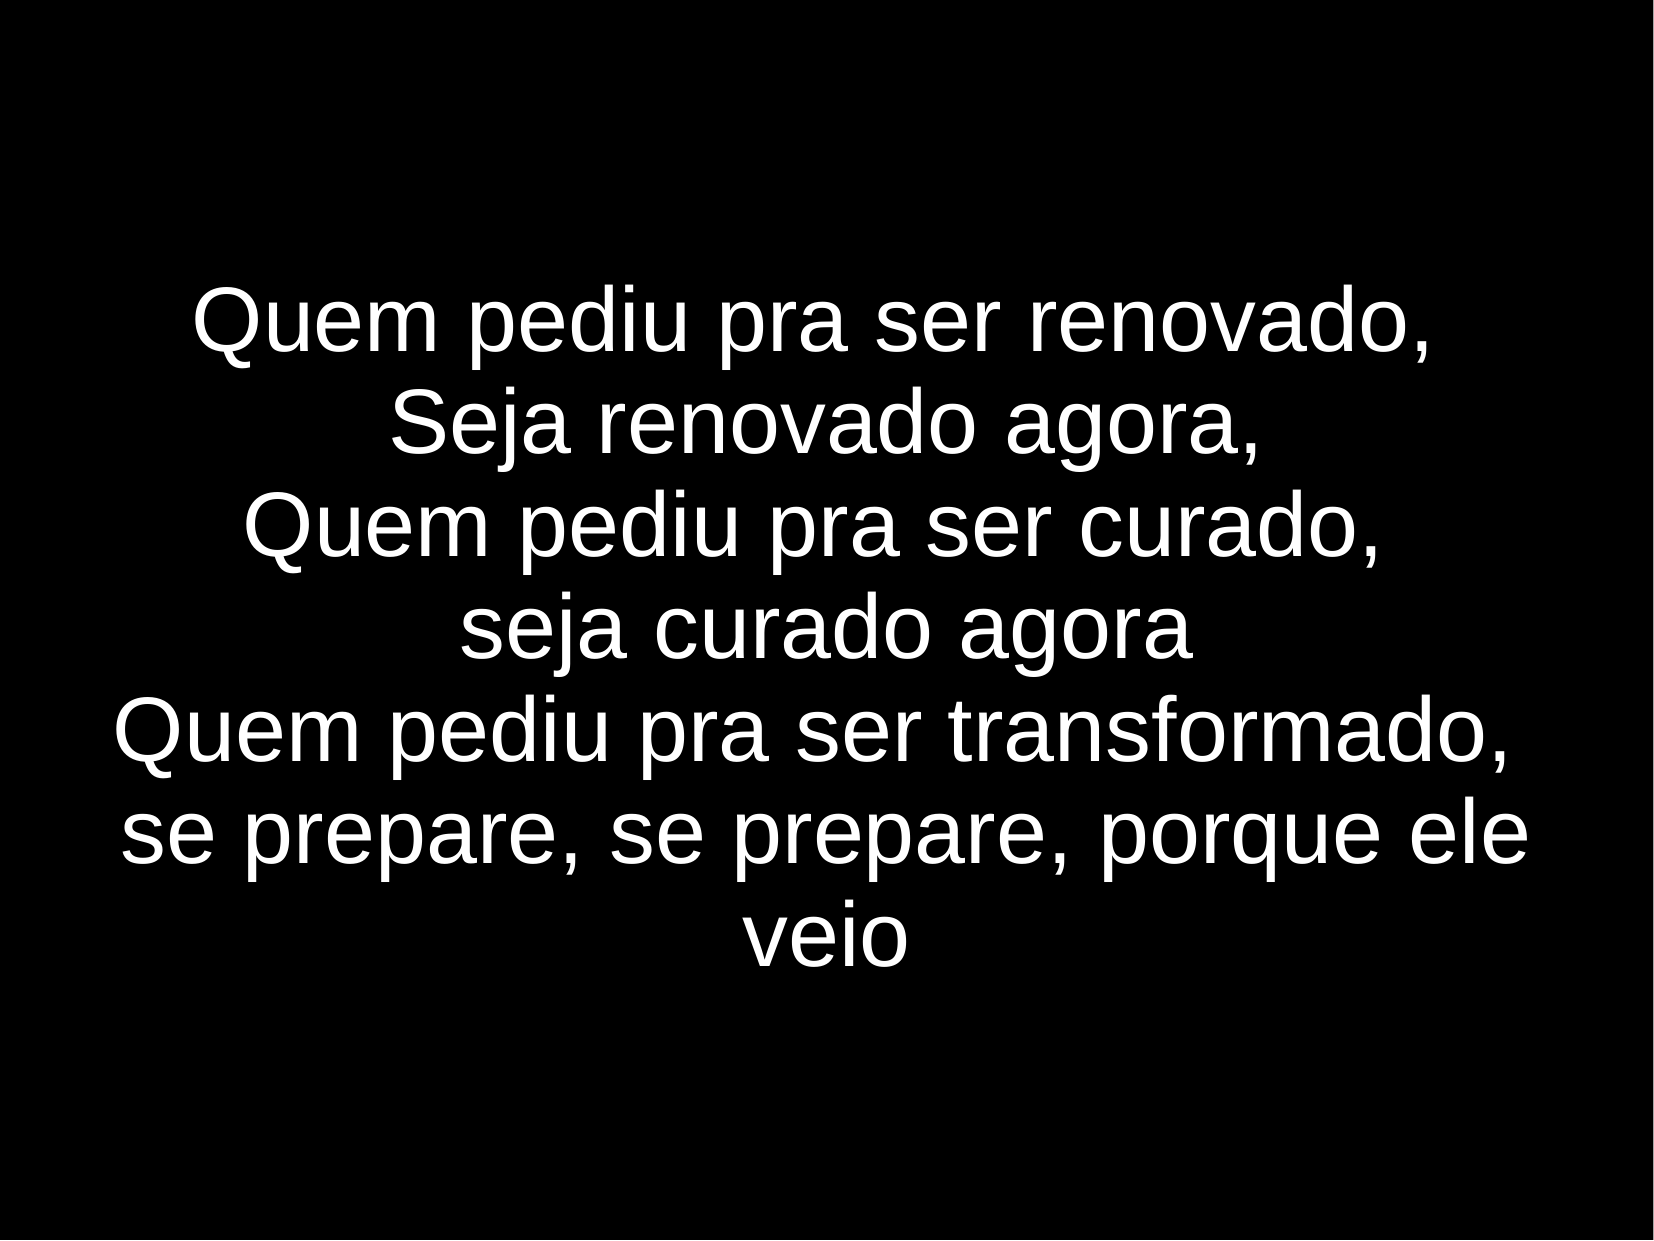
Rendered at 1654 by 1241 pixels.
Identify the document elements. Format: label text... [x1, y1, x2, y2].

subtitle Quem pediu pra ser renovado, Seja renovado agora, Quem pediu pra ser curado, seja curado agora Quem pediu pra ser transformado, se prepare, se prepare, porque ele veio [82, 49, 1571, 1205]
